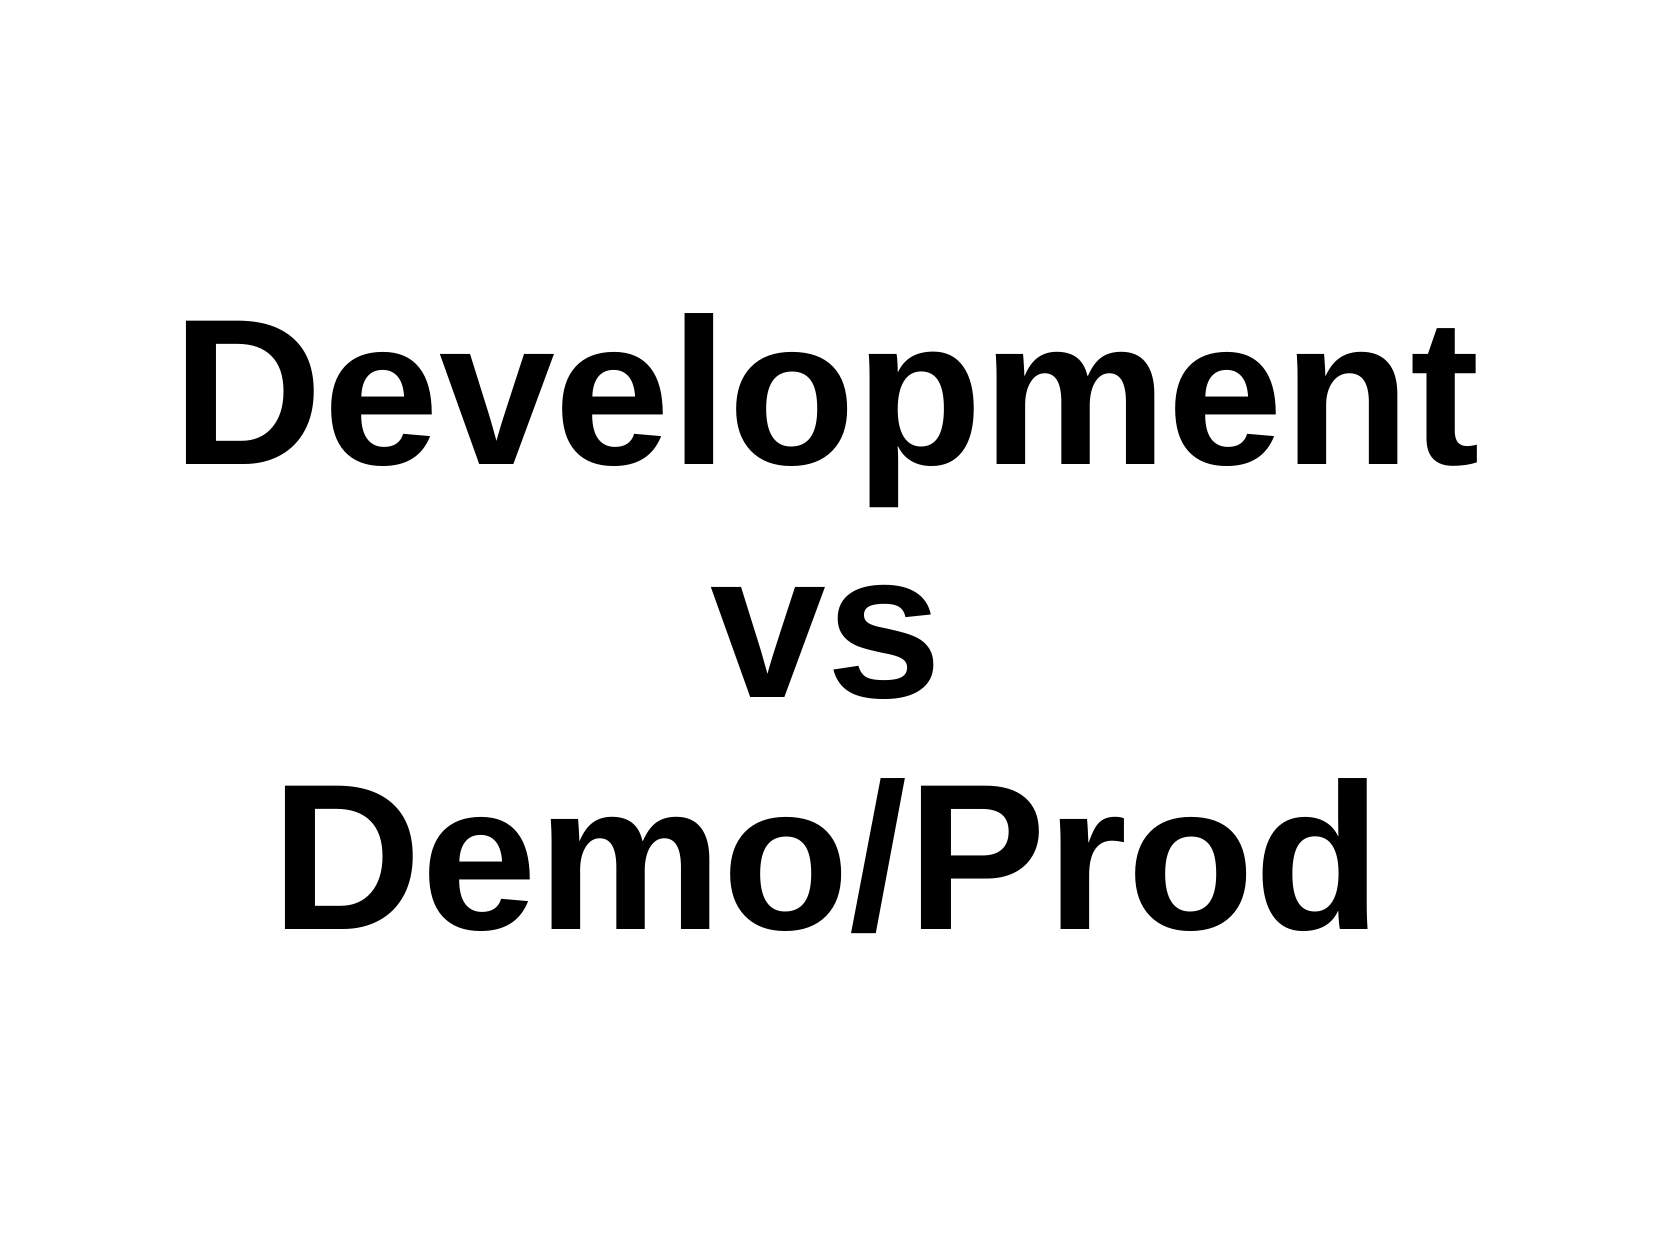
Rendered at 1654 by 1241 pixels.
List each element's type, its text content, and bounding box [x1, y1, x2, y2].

title Development vs Demo/Prod [82, 49, 1571, 1201]
